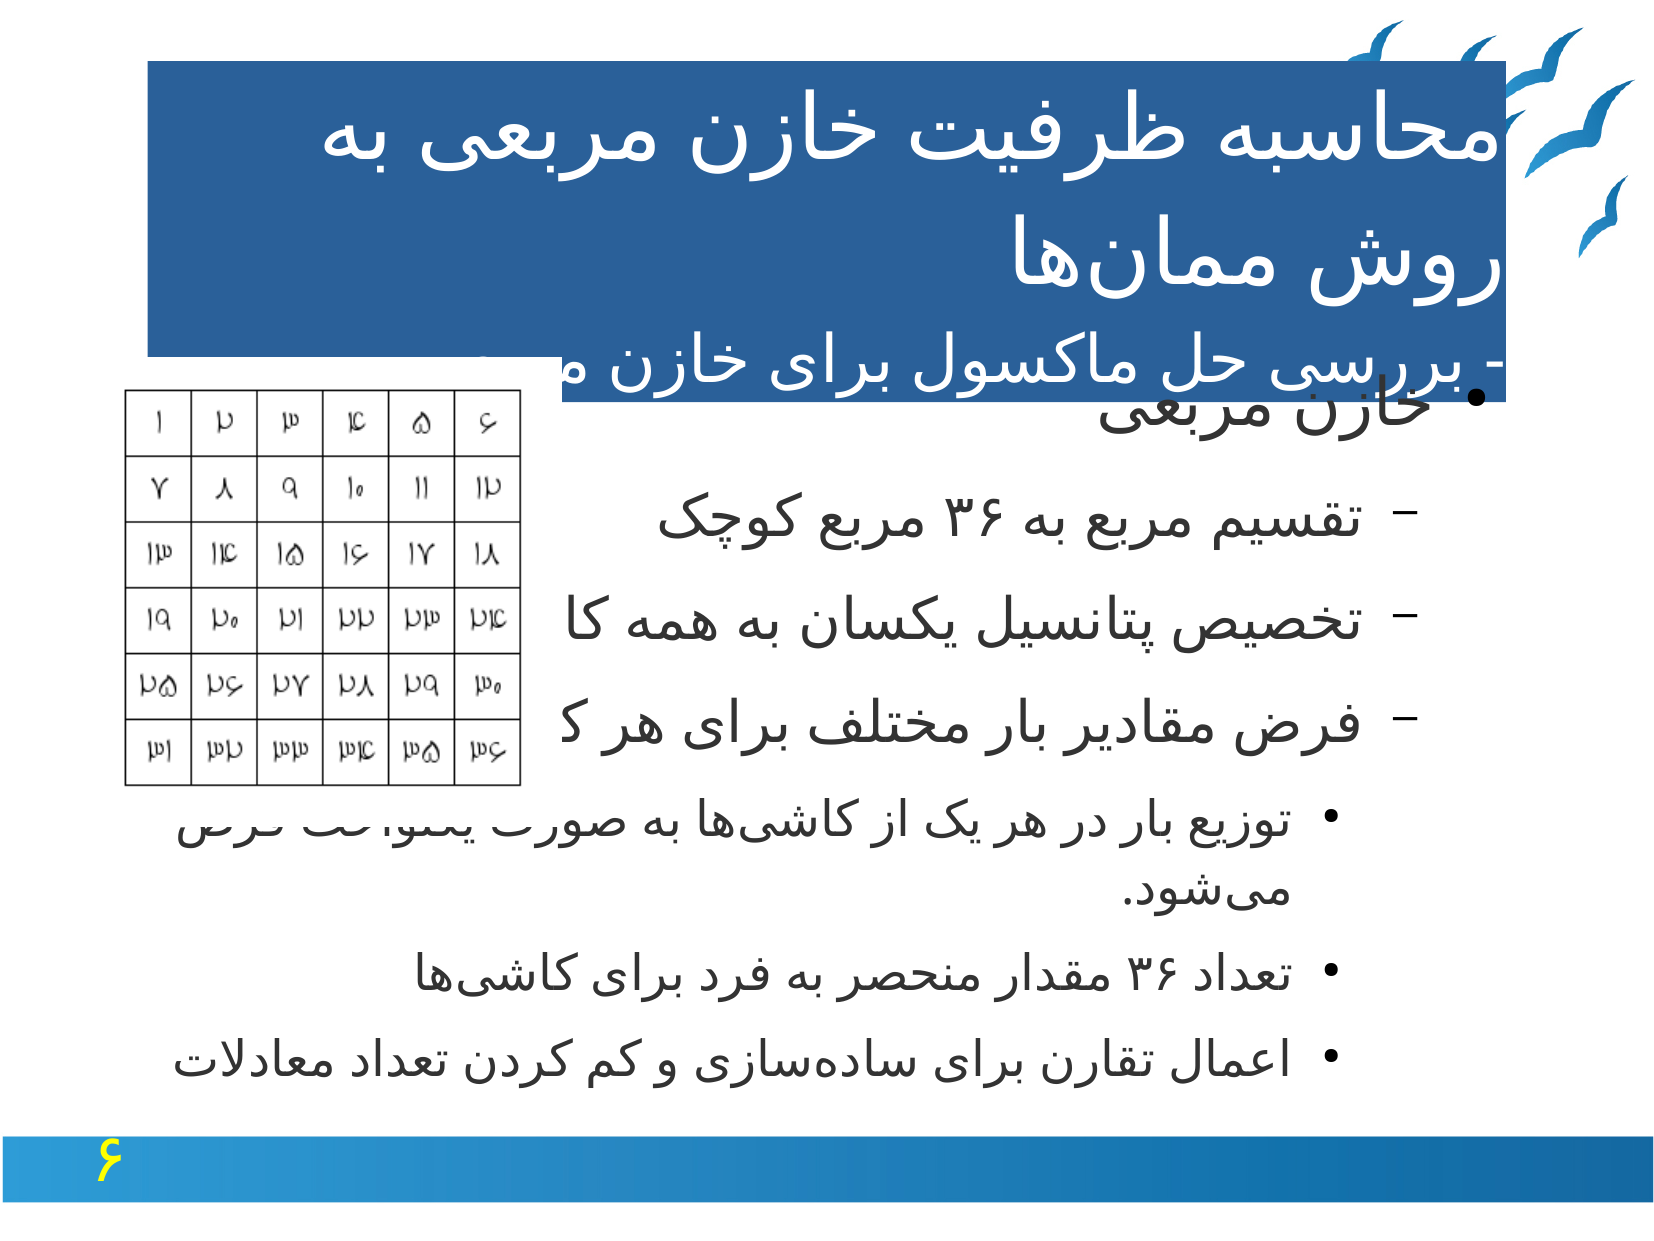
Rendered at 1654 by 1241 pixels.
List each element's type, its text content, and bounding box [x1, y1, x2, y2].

list خازن مربعی تقسیم مربع به ۳۶ مربع کوچک تخصیص پتانسیل یکسان به همه کاشی‌ها فرض مقادیر بار مختلف برای هر کاشی توزیع بار در هر یک از کاشی‌ها به صورت یکنواخت فرض می‌شود. تعداد ۳۶ مقدار منحصر به فرد برای کاشی‌ها اعمال تقارن برای ساده‌سازی و کم کردن تعداد معادلات [147, 354, 1506, 1141]
picture [0, 0, 1654, 1241]
text_box ۶ [59, 1102, 148, 1241]
title محاسبه ظرفیت خازن مربعی به روش ممان‌ها - بررسی حل ماکسول برای خازن مربعی [147, 122, 1506, 341]
